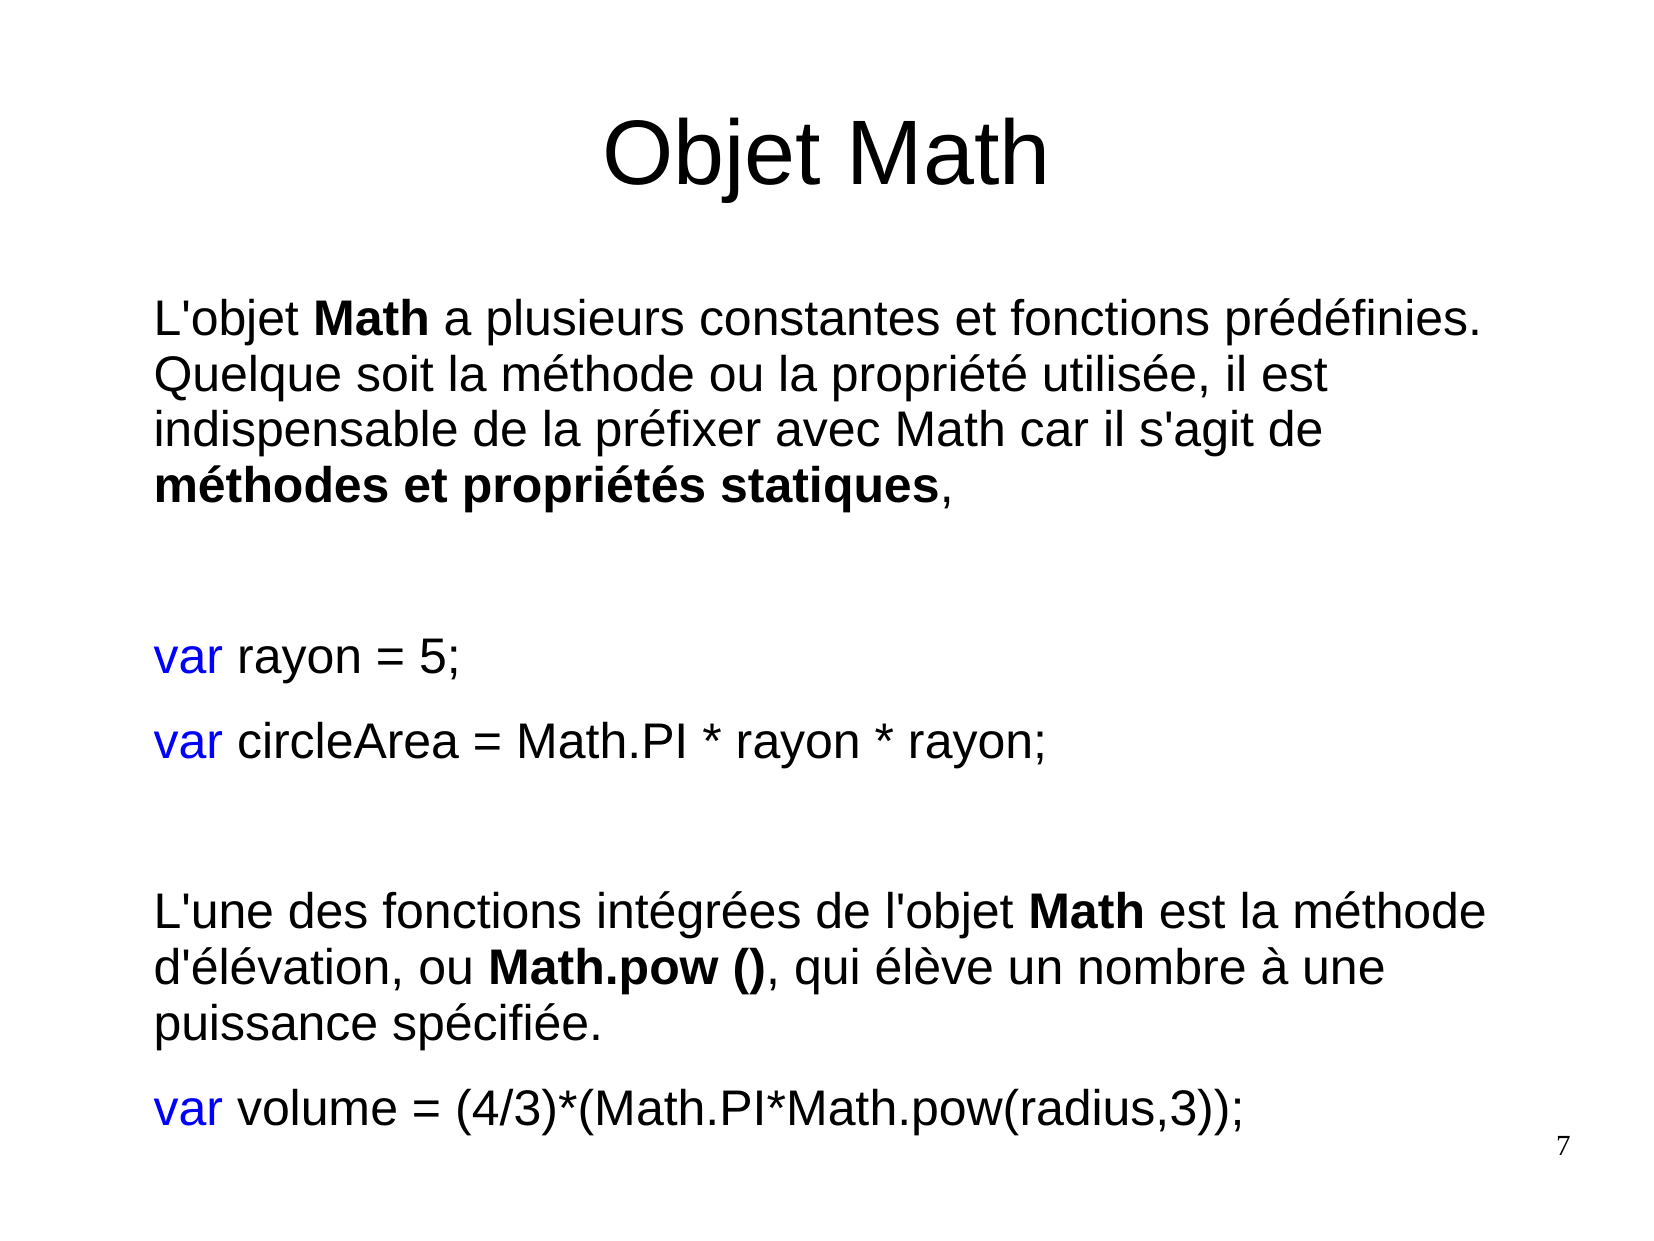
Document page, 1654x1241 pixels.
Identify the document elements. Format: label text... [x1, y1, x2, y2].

list L'objet Math a plusieurs constantes et fonctions prédéfinies. Quelque soit la méthode ou la propriété utilisée, il est indispensable de la préfixer avec Math car il s'agit de méthodes et propriétés statiques, var rayon = 5; var circleArea = Math.PI * rayon * rayon; L'une des fonctions intégrées de l'objet Math est la méthode d'élévation, ou Math.pow (), qui élève un nombre à une puissance spécifiée. var volume = (4/3)*(Math.PI*Math.pow(radius,3)); [82, 290, 1571, 1228]
title Objet Math [82, 49, 1571, 257]
